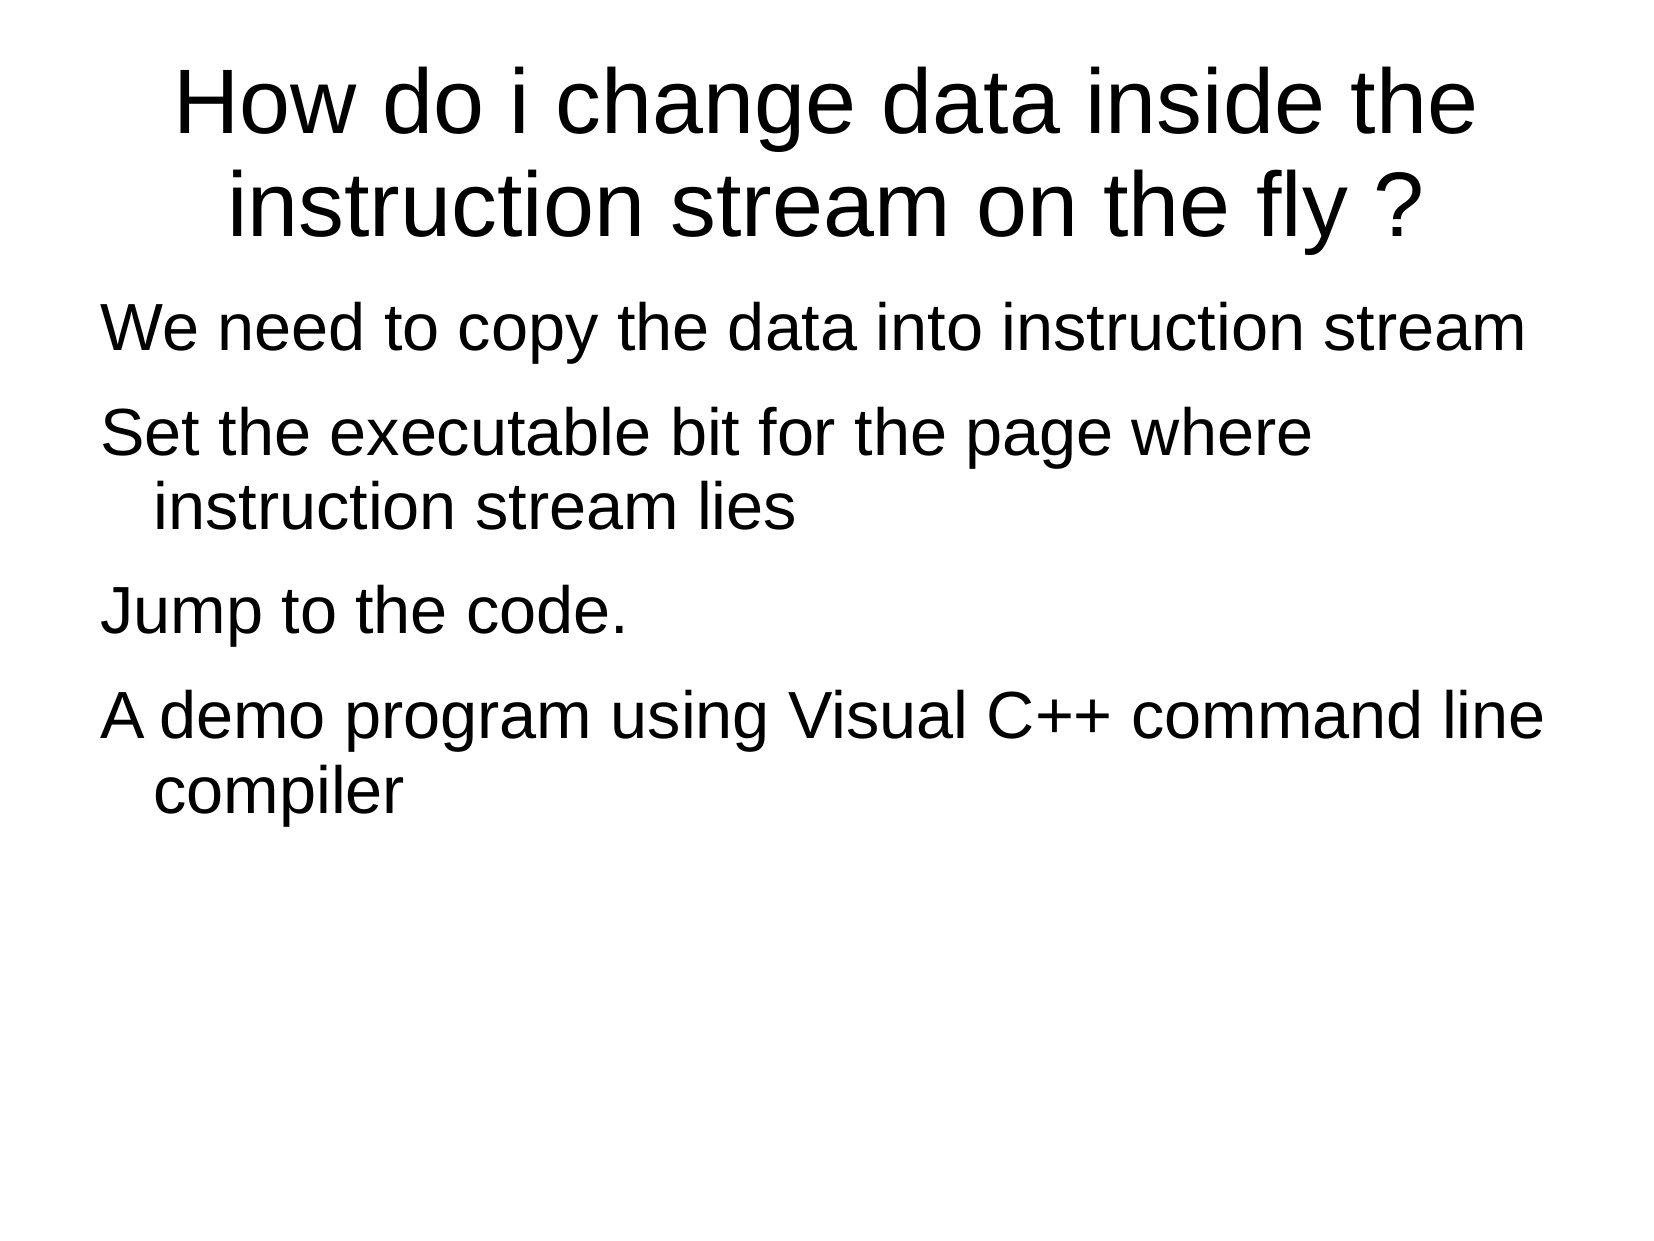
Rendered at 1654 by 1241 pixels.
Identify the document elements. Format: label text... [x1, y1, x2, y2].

list We need to copy the data into instruction stream Set the executable bit for the page where instruction stream lies Jump to the code. A demo program using Visual C++ command line compiler [82, 290, 1571, 1094]
title How do i change data inside the instruction stream on the fly ? [82, 50, 1571, 256]
